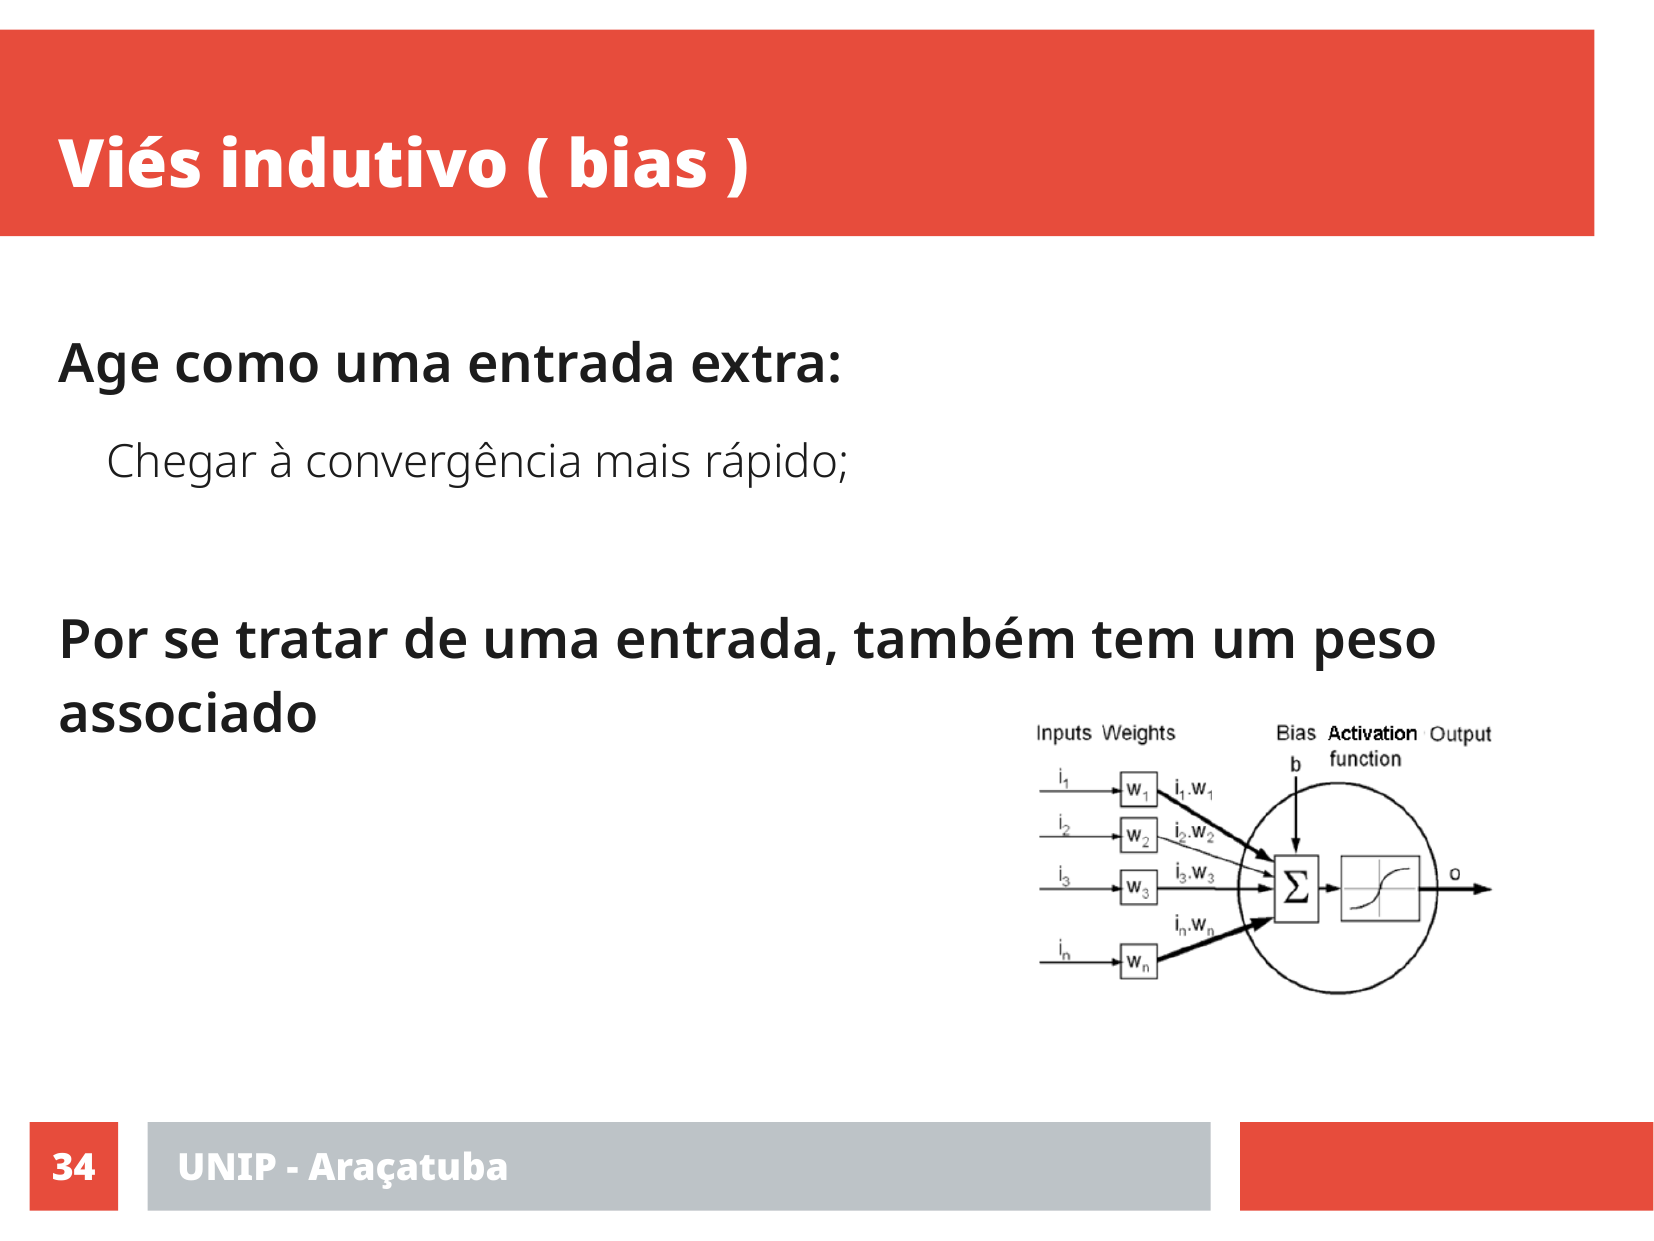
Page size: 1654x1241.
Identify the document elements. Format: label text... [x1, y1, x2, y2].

title Viés indutivo ( bias ) [59, 59, 1595, 207]
picture [1007, 684, 1524, 1045]
list Age como uma entrada extra: Chegar à convergência mais rápido; Por se tratar de uma entrada, também tem um peso associado [59, 324, 1565, 1093]
